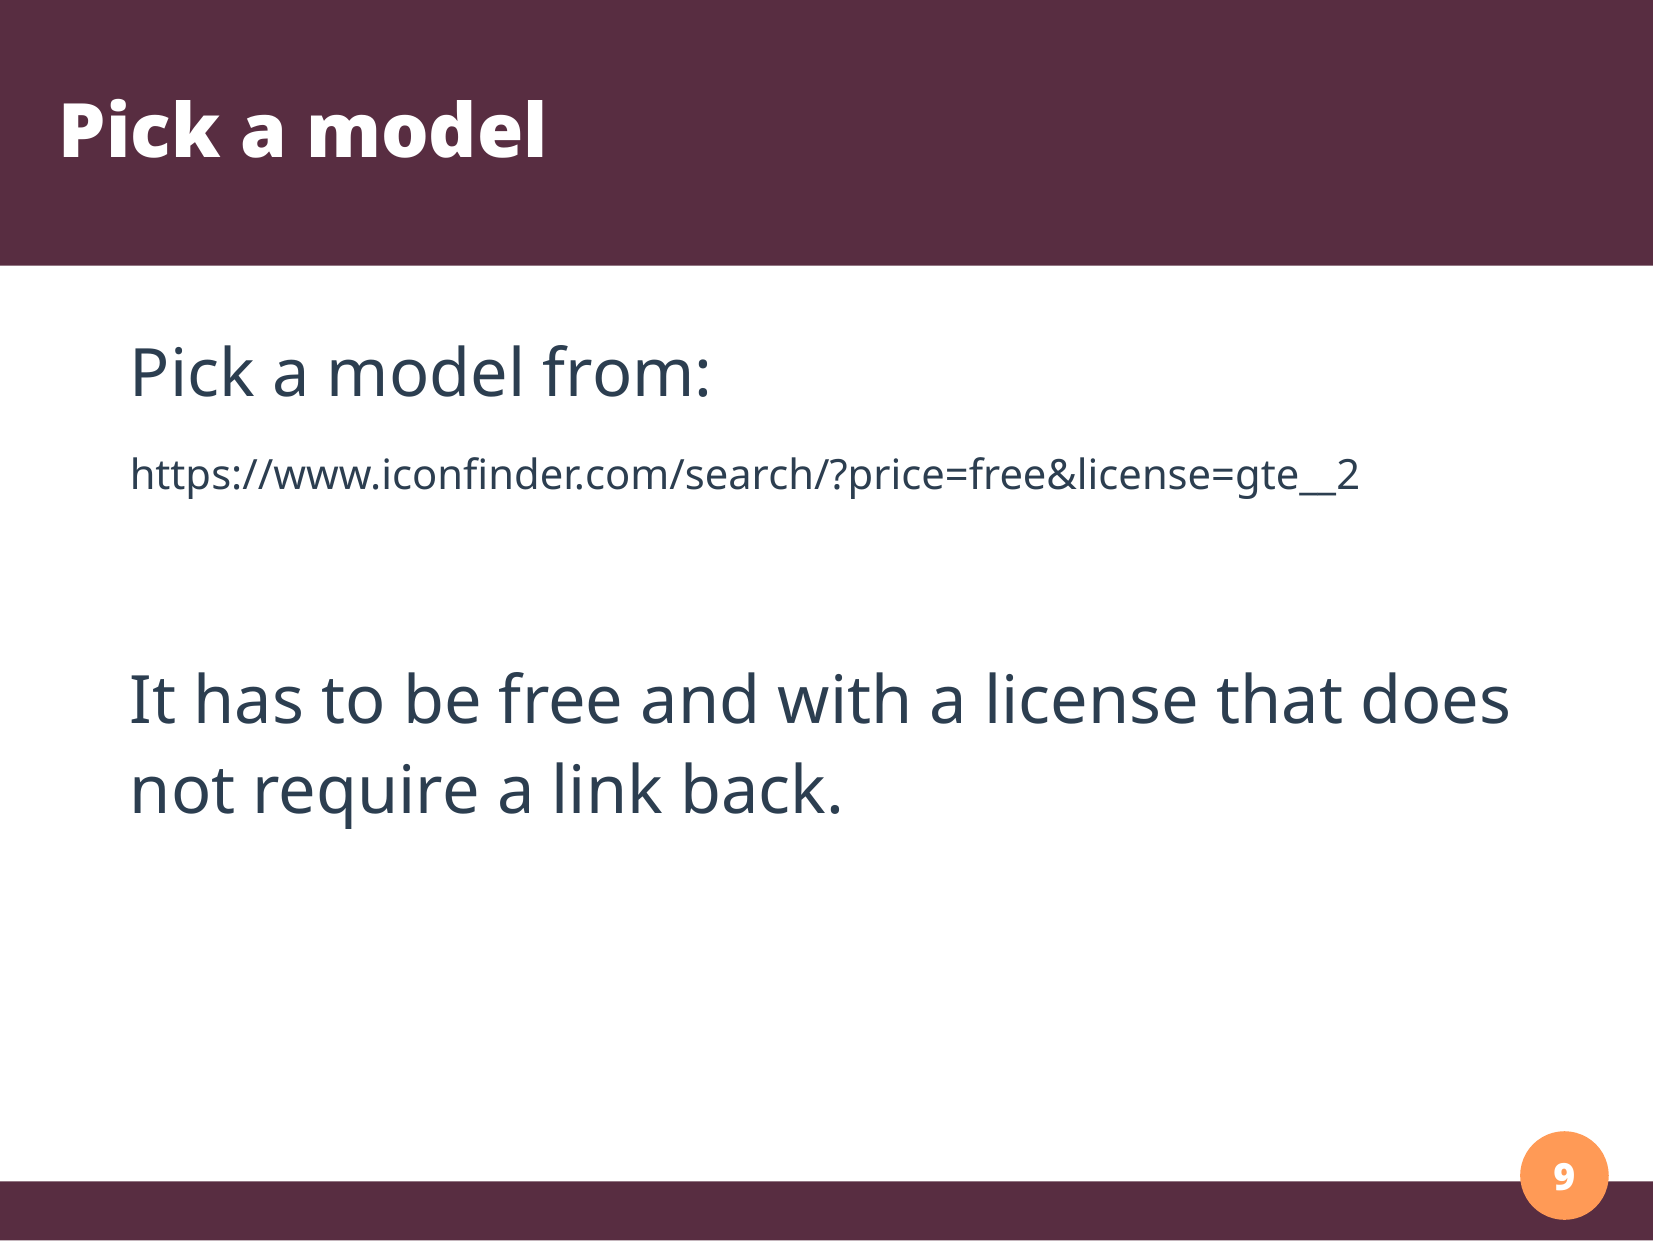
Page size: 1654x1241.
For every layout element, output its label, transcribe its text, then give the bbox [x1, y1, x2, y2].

title Pick a model [58, 49, 1594, 207]
list Pick a model from: https://www.iconfinder.com/search/?price=free&license=gte__2 It has to be free and with a license that does not require a link back. [58, 324, 1594, 1152]
